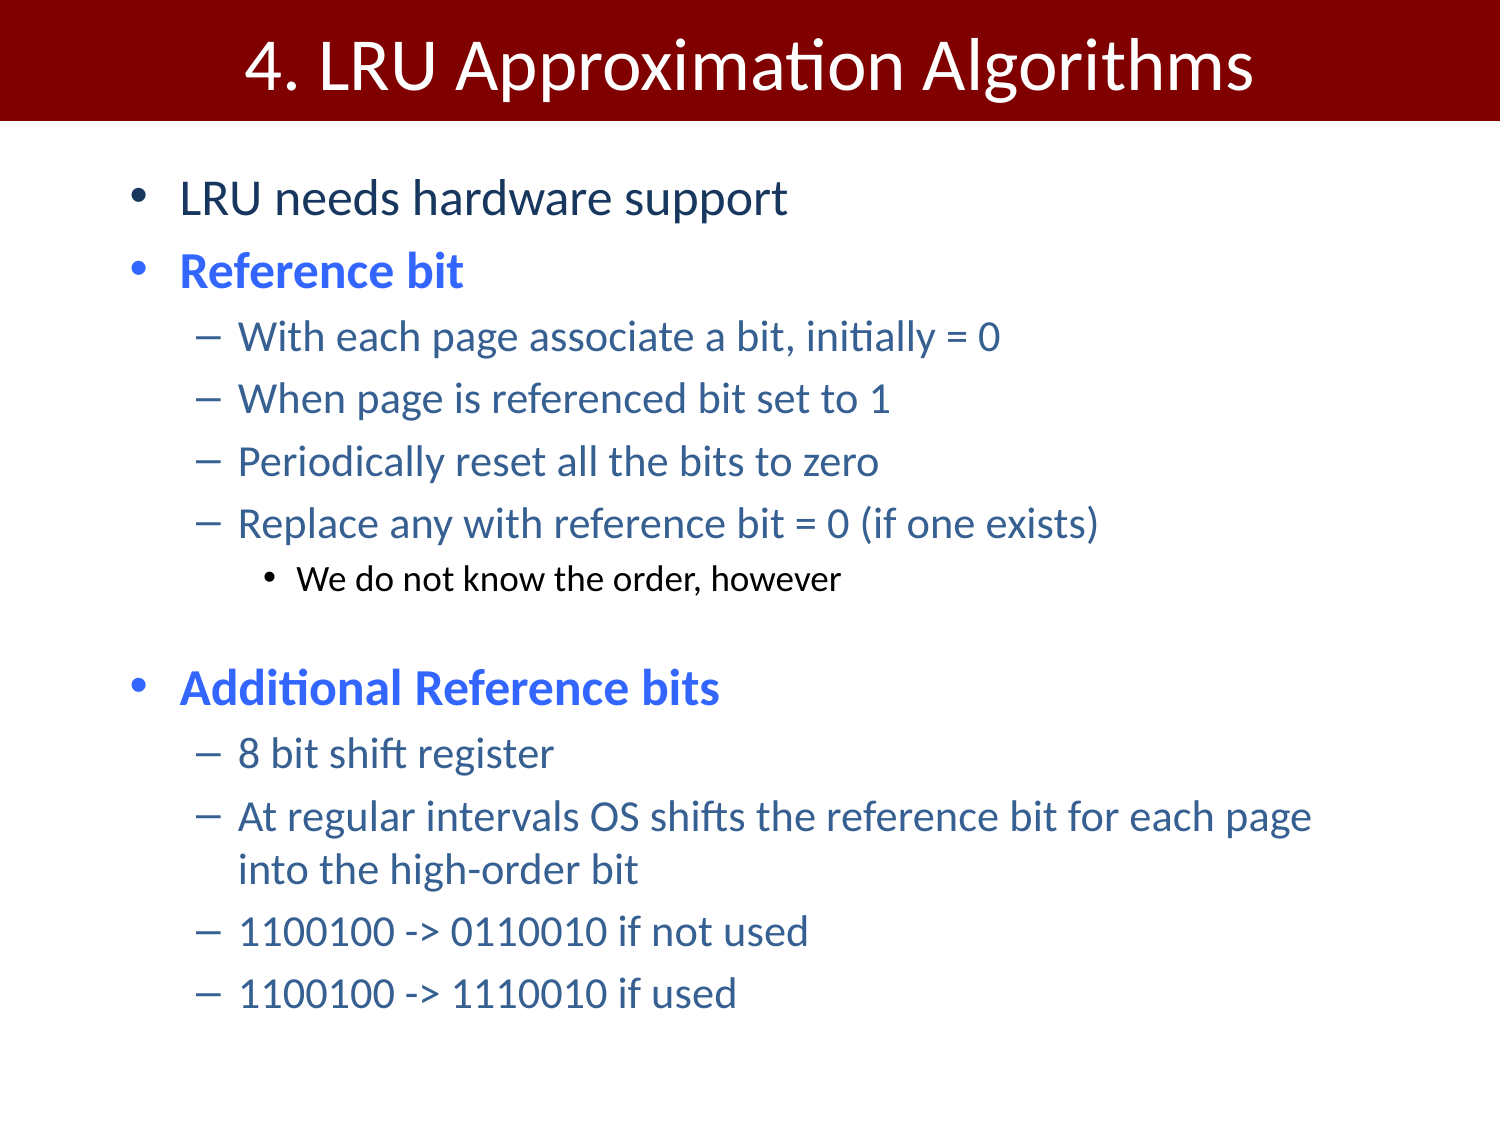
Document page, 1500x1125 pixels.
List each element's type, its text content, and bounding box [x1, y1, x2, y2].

list LRU needs hardware support Reference bit With each page associate a bit, initially = 0 When page is referenced bit set to 1 Periodically reset all the bits to zero Replace any with reference bit = 0 (if one exists) We do not know the order, however Additional Reference bits 8 bit shift register At regular intervals OS shifts the reference bit for each page into the high-order bit 1100100 -> 0110010 if not used 1100100 -> 1110010 if used [114, 156, 1387, 1031]
title 4. LRU Approximation Algorithms [0, 0, 1500, 121]
